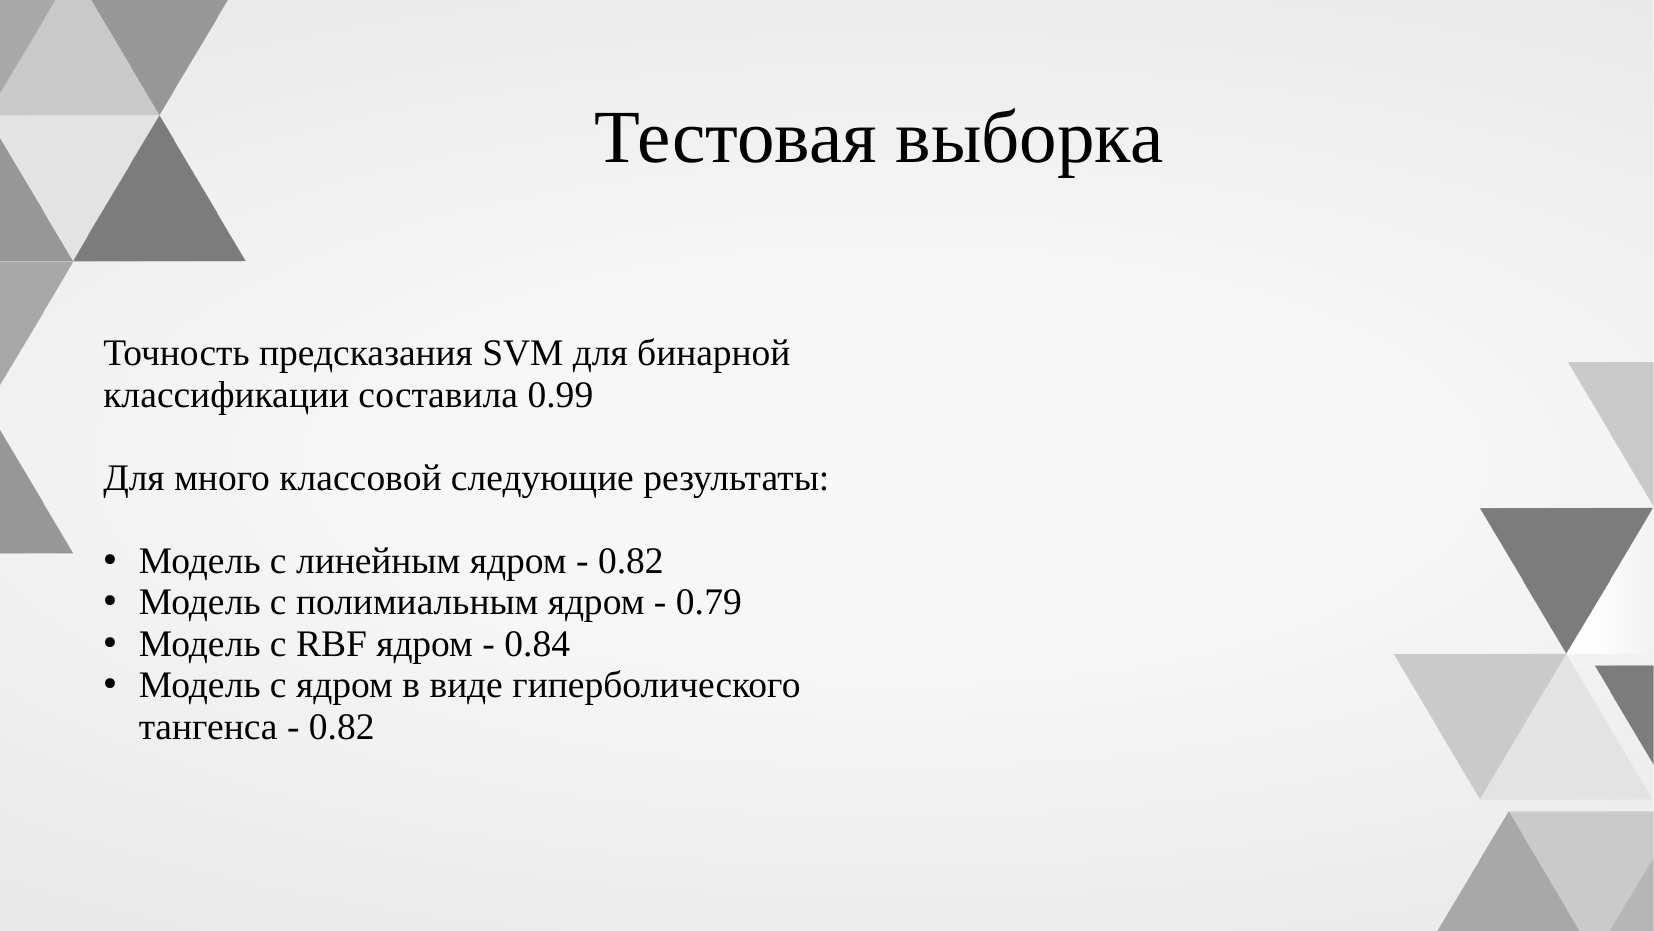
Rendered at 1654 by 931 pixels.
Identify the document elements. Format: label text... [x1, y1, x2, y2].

text_box Тестовая выборка [579, 88, 1179, 187]
picture [0, 0, 1654, 931]
text_box Точность предсказания SVM для бинарной классификации составила 0.99 Для много классовой следующие результаты: Модель с линейным ядром - 0.82 Модель с полимиальным ядром - 0.79 Модель с RBF ядром - 0.84 Модель с ядром в виде гиперболического тангенса - 0.82 [88, 324, 945, 755]
